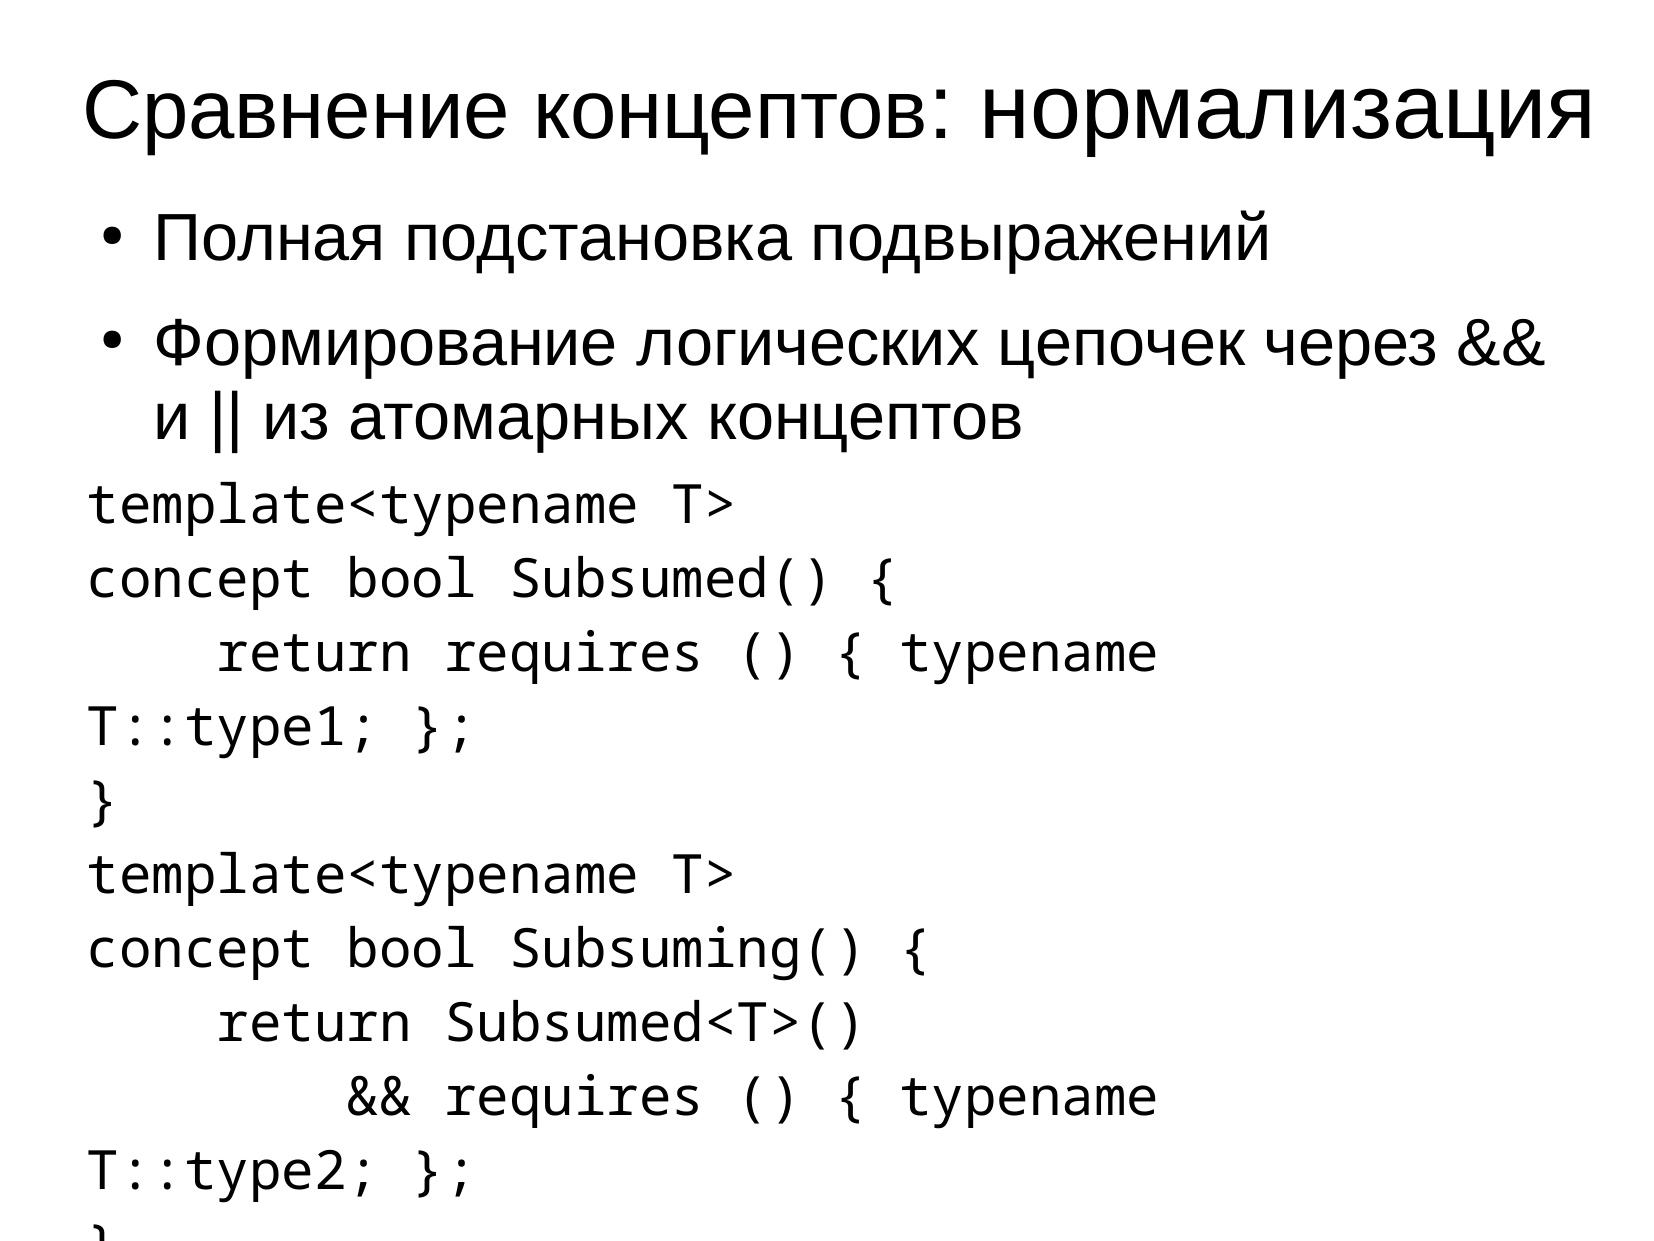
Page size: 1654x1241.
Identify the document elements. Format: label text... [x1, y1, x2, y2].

title Сравнение концептов: нормализация [45, 2, 1636, 211]
text_box template<typename T> concept bool Subsumed() { return requires () { typename T::type1; }; } template<typename T> concept bool Subsuming() { return Subsumed<T>() && requires () { typename T::type2; }; } [86, 525, 1576, 1221]
list Полная подстановка подвыражений Формирование логических цепочек через && и || из атомарных концептов [82, 200, 1571, 481]
